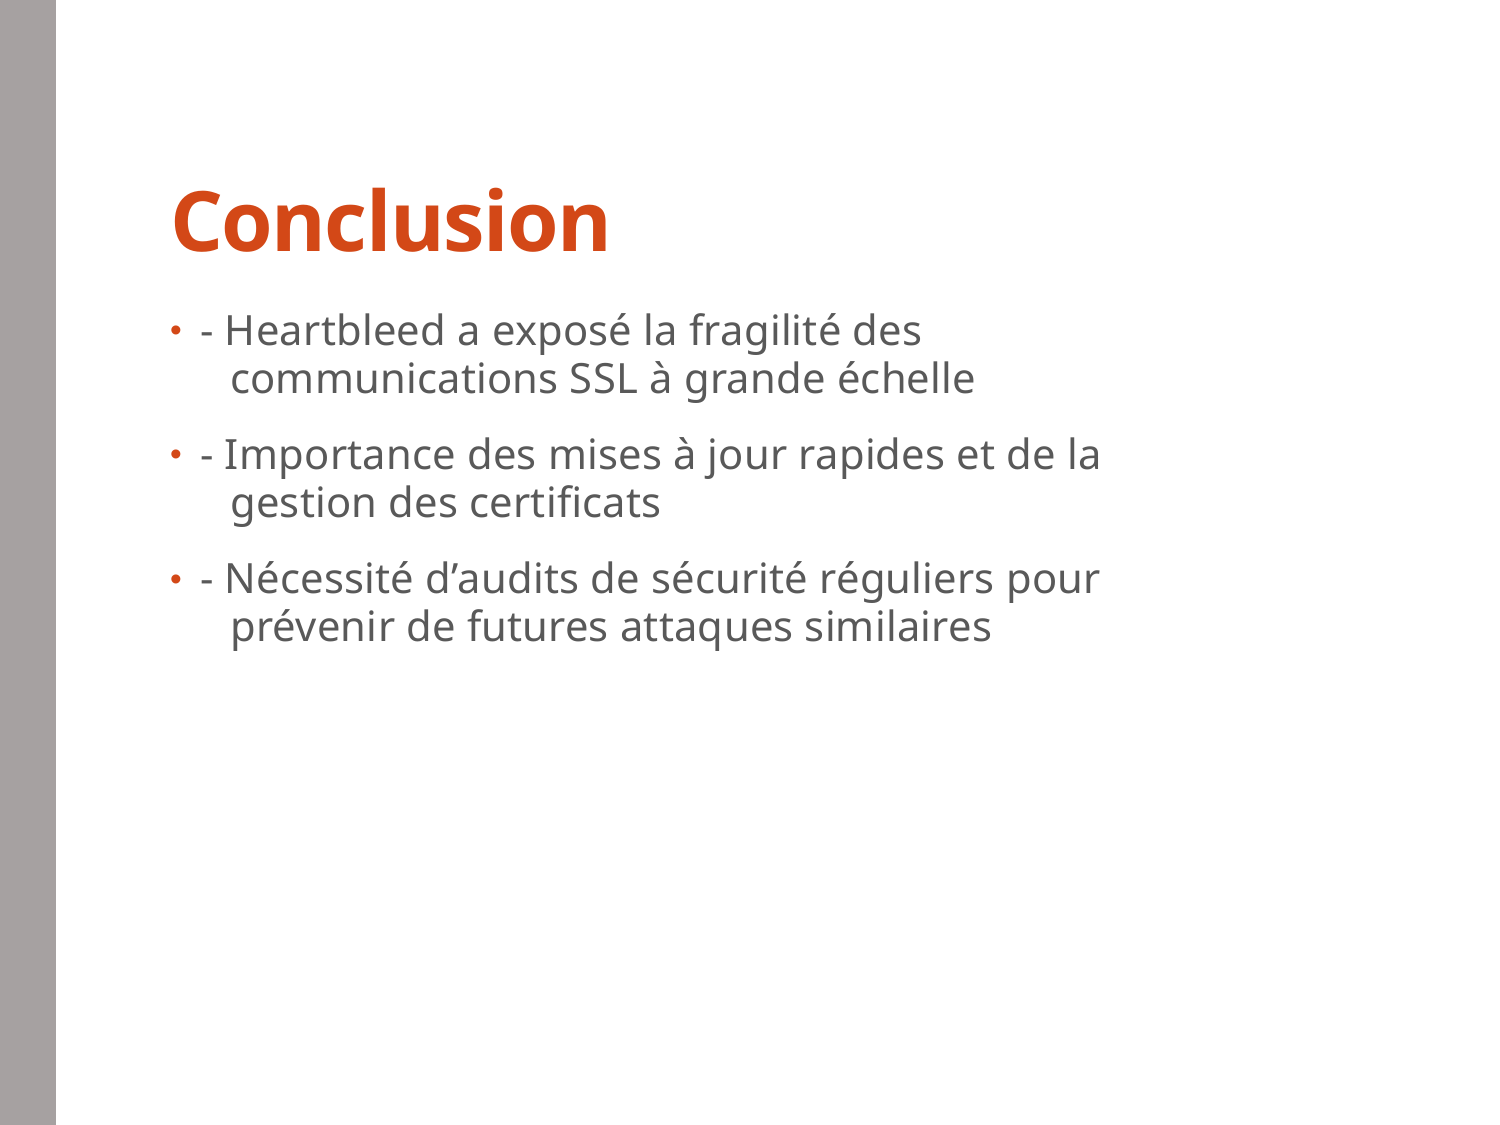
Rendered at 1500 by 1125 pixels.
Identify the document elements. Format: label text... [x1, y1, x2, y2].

title Conclusion [155, 60, 1348, 278]
list - Heartbleed a exposé la fragilité des communications SSL à grande échelle - Importance des mises à jour rapides et de la gestion des certificats - Nécessité d’audits de sécurité réguliers pour prévenir de futures attaques similaires [155, 299, 1213, 1014]
